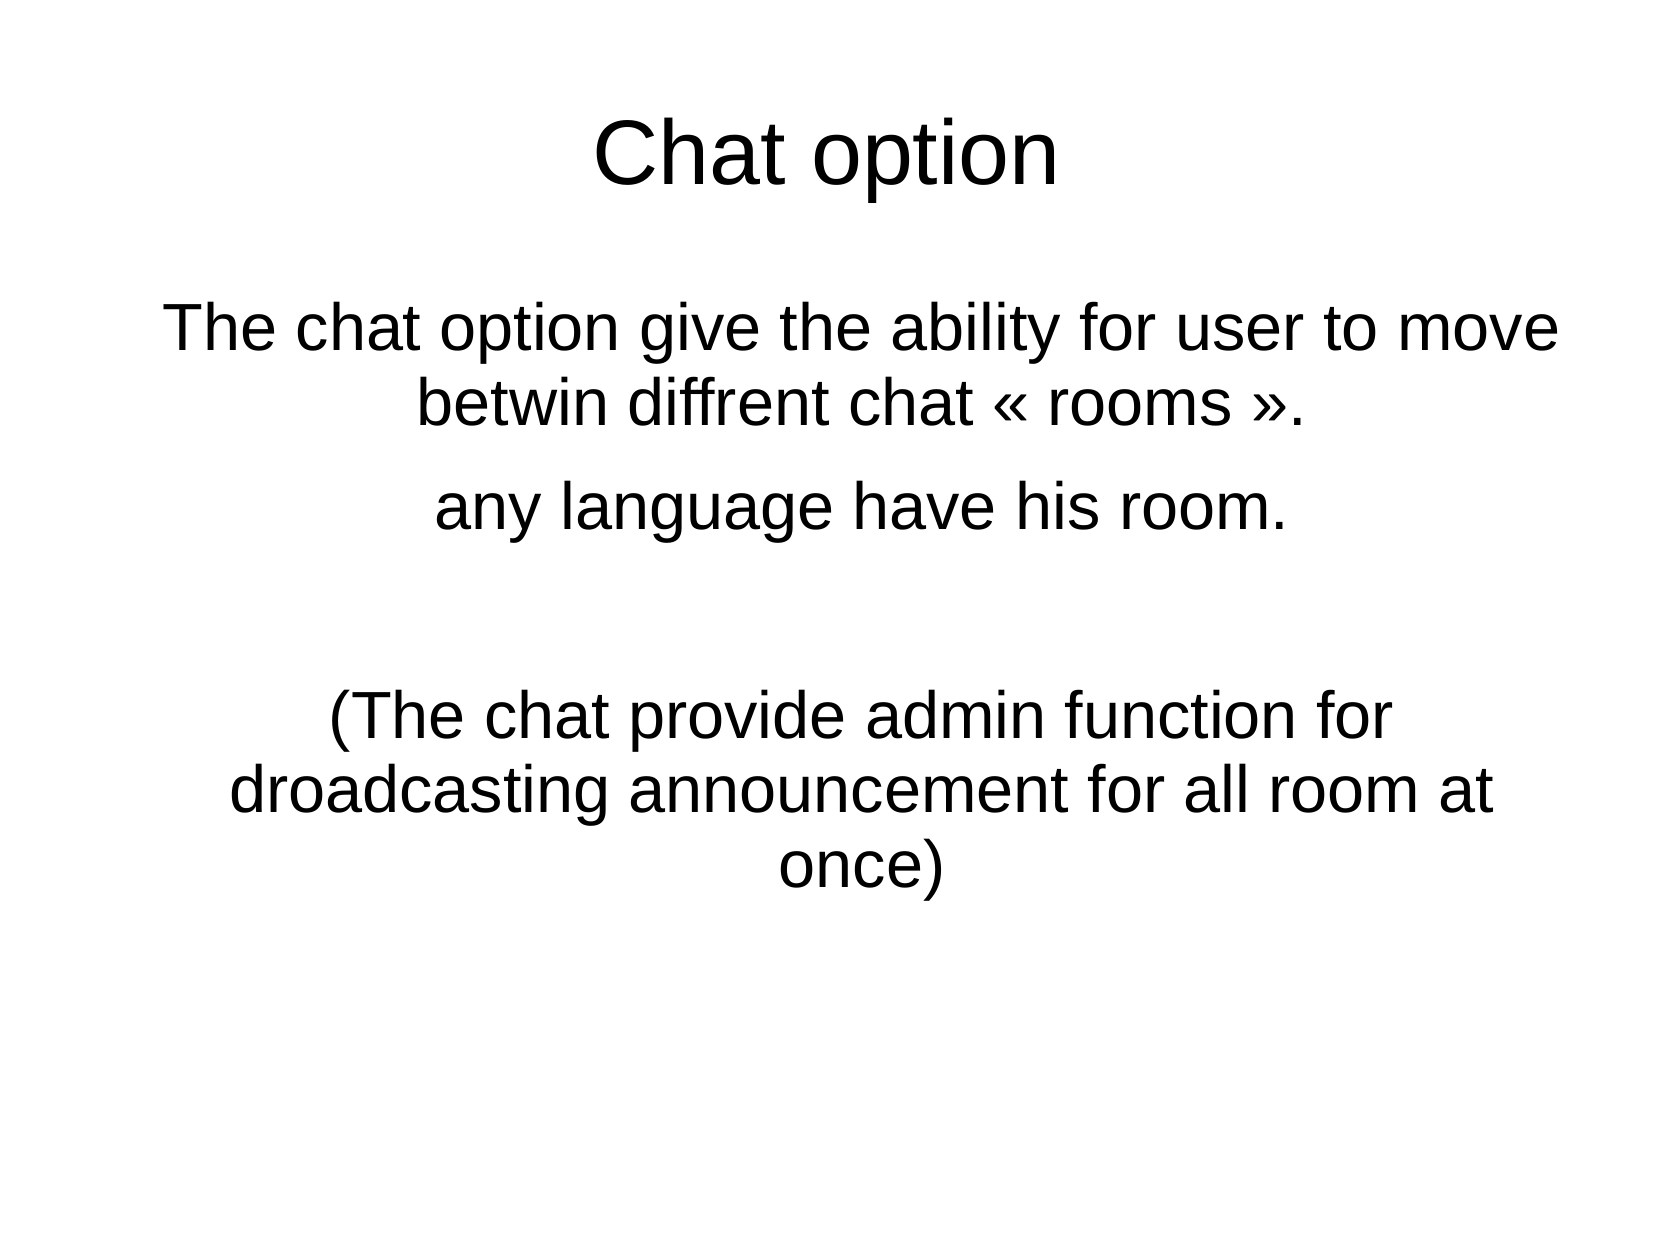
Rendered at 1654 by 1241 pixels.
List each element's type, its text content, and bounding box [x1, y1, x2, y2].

title Chat option [82, 49, 1571, 257]
list The chat option give the ability for user to move betwin diffrent chat « rooms ». any language have his room. (The chat provide admin function for droadcasting announcement for all room at once) [82, 290, 1571, 1109]
